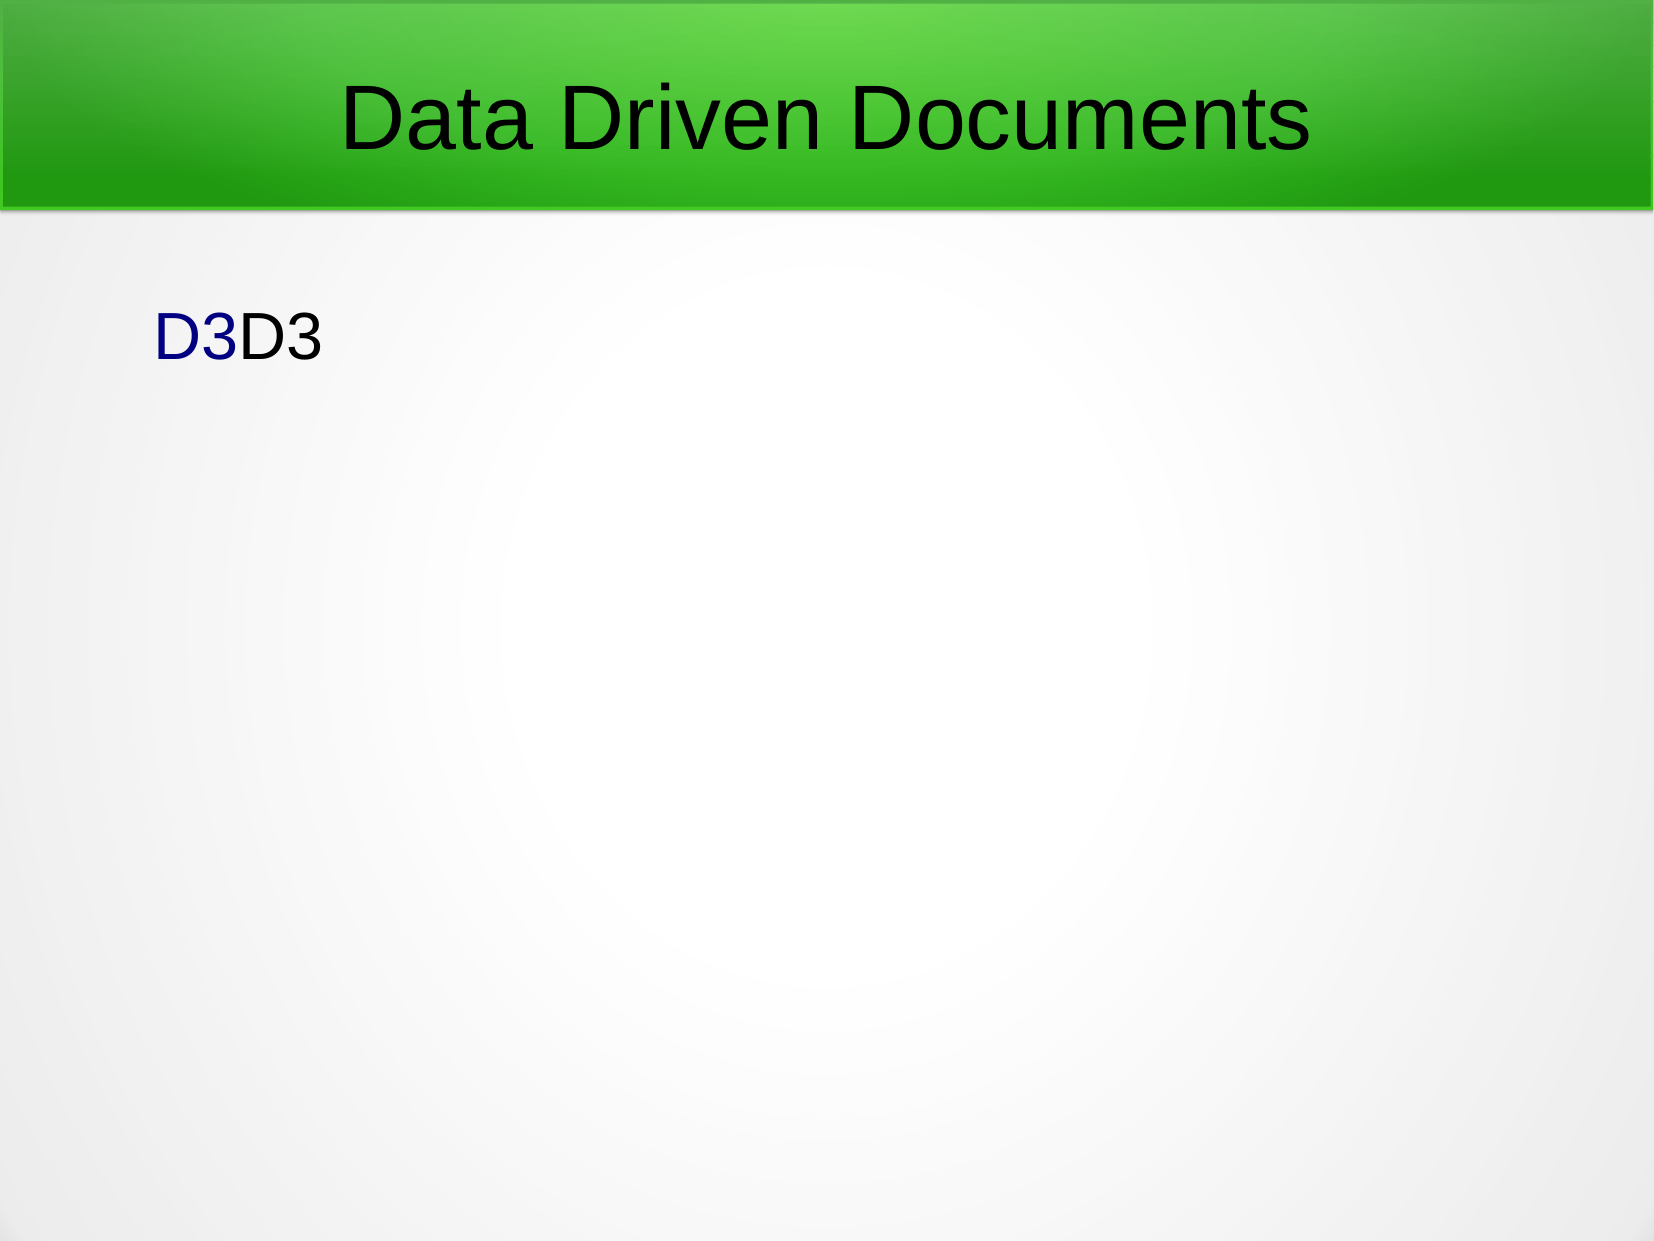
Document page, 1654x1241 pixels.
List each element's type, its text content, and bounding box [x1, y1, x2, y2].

list D3D3 [82, 299, 1571, 1019]
title Data Driven Documents [82, 47, 1571, 189]
